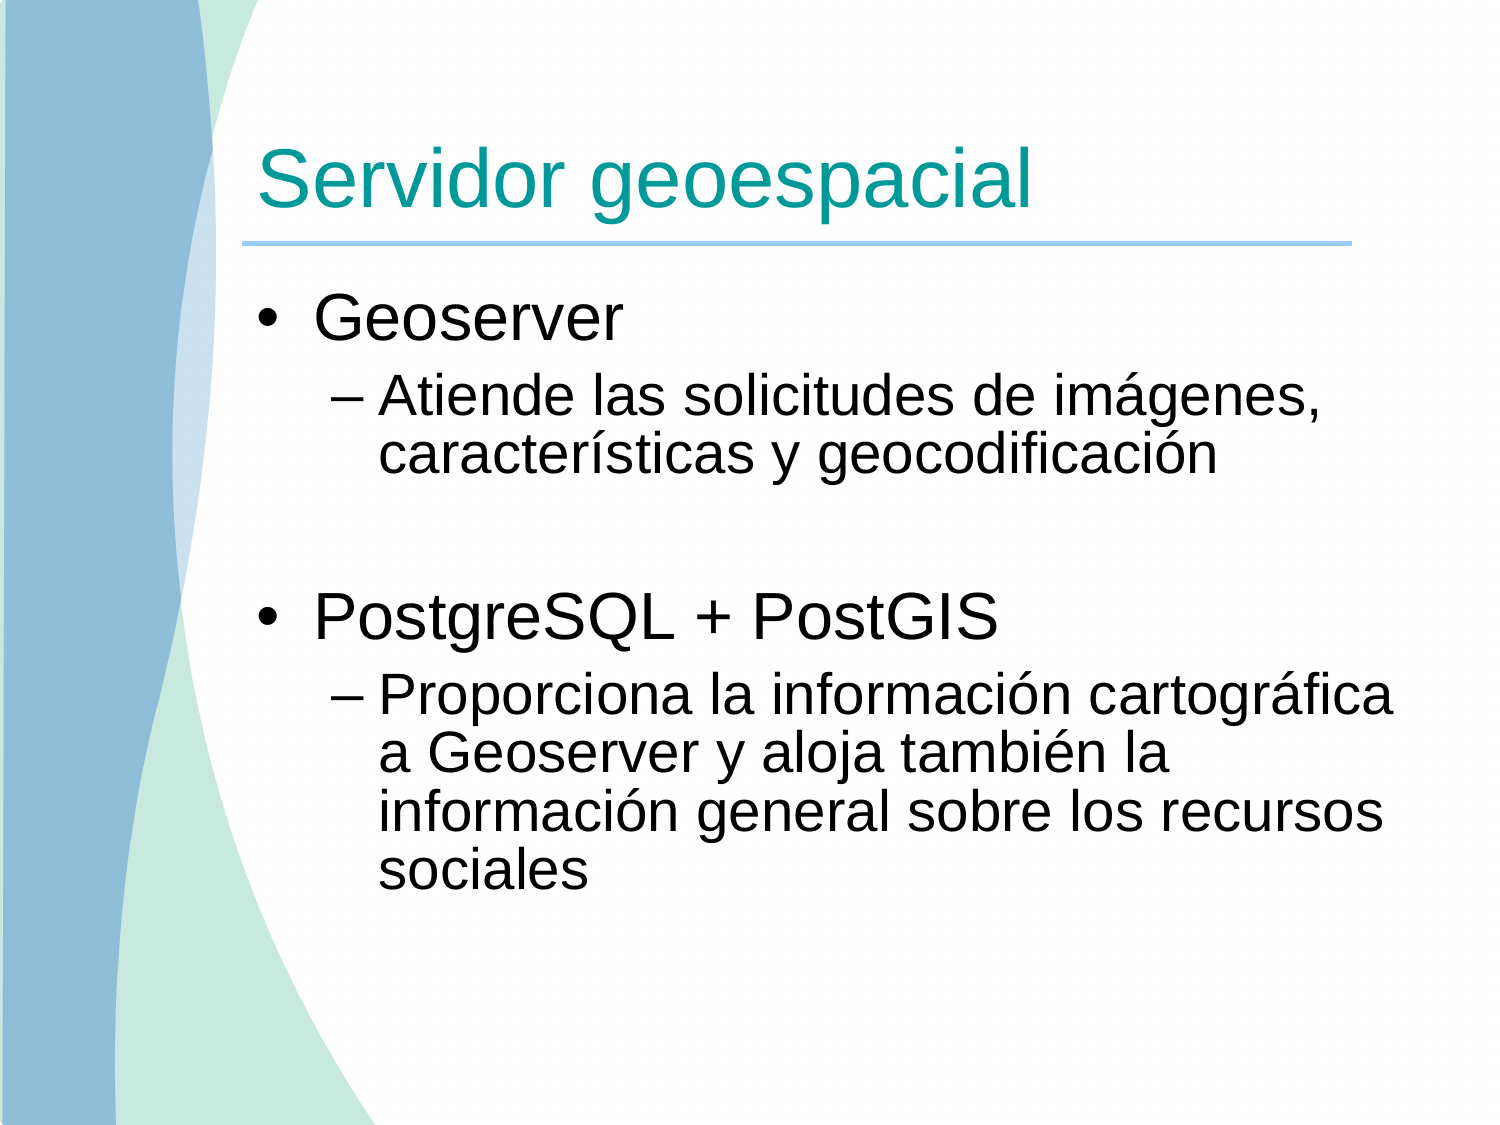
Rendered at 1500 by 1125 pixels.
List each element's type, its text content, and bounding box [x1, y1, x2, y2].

picture [0, 0, 1500, 1125]
list Geoserver Atiende las solicitudes de imágenes, características y geocodificación PostgreSQL + PostGIS Proporciona la información cartográfica a Geoserver y aloja también la información general sobre los recursos sociales [242, 278, 1425, 1006]
title Servidor geoespacial [242, 124, 1105, 234]
